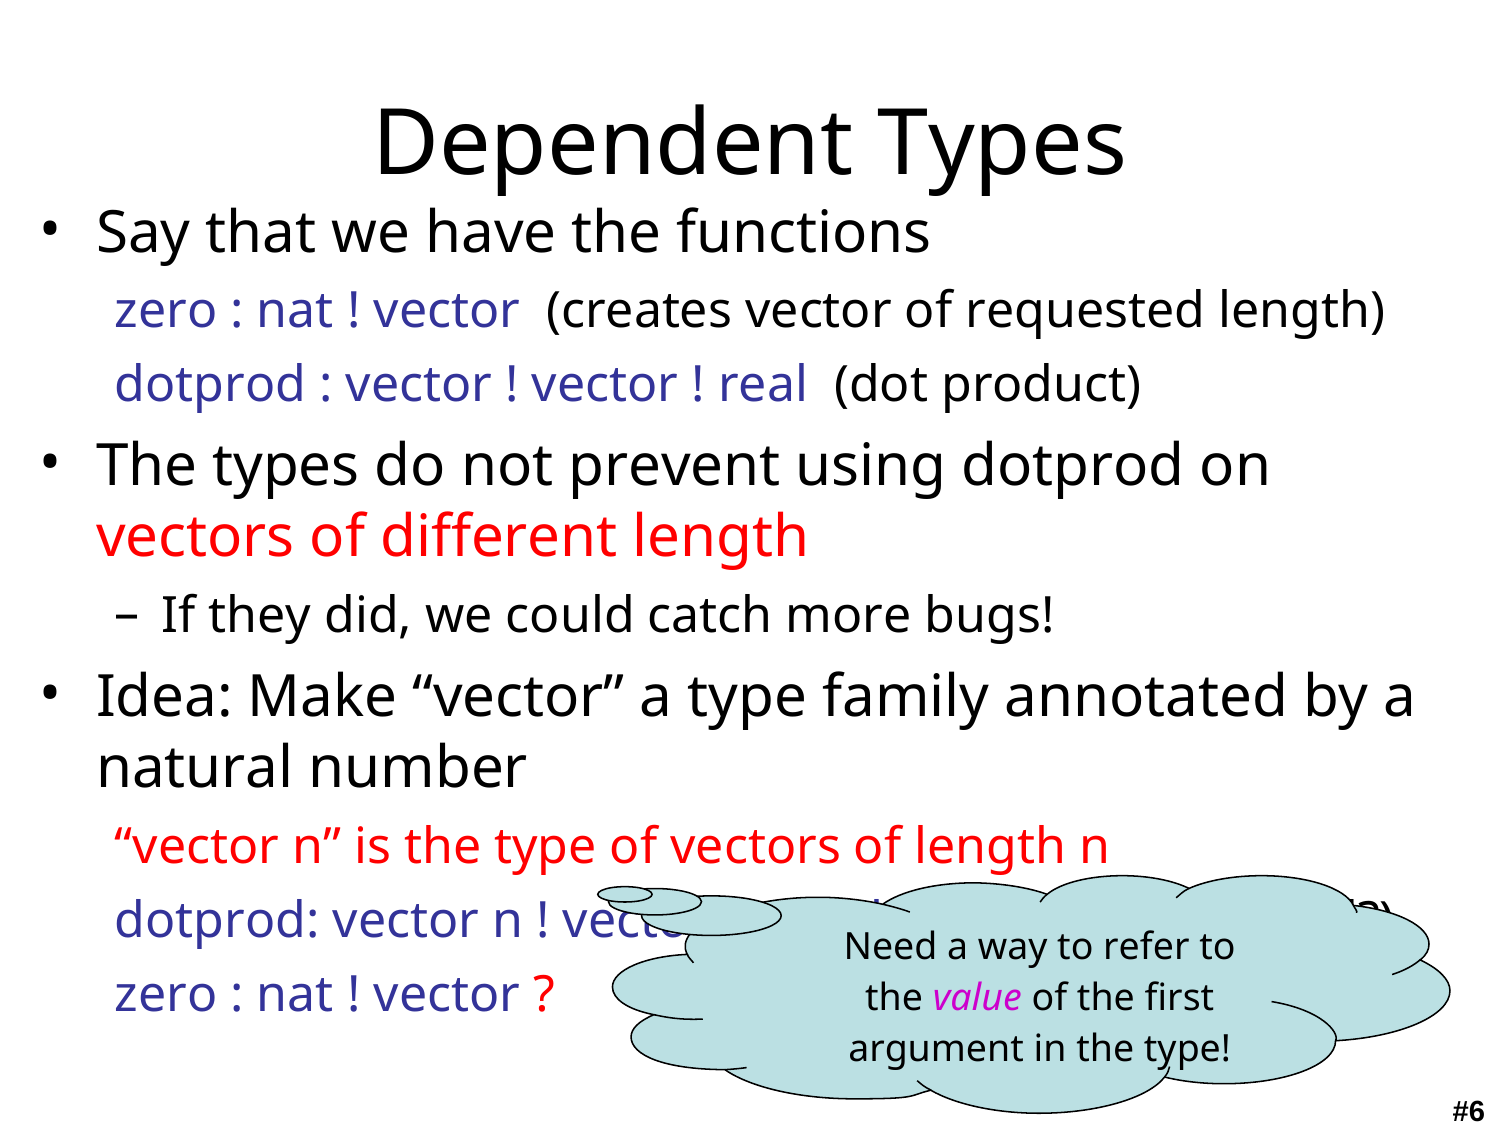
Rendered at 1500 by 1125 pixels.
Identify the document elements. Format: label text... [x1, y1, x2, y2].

text_box Need a way to refer to the value of the first argument in the type! [597, 875, 1450, 1114]
title Dependent Types [24, 45, 1476, 187]
list Say that we have the functions zero : nat ! vector (creates vector of requested length) dotprod : vector ! vector ! real (dot product) The types do not prevent using dotprod on vectors of different length If they did, we could catch more bugs! Idea: Make “vector” a type family annotated by a natural number “vector n” is the type of vectors of length n dotprod: vector n ! vector n ! real (where is n bound?) zero : nat ! vector ? [24, 187, 1476, 1063]
